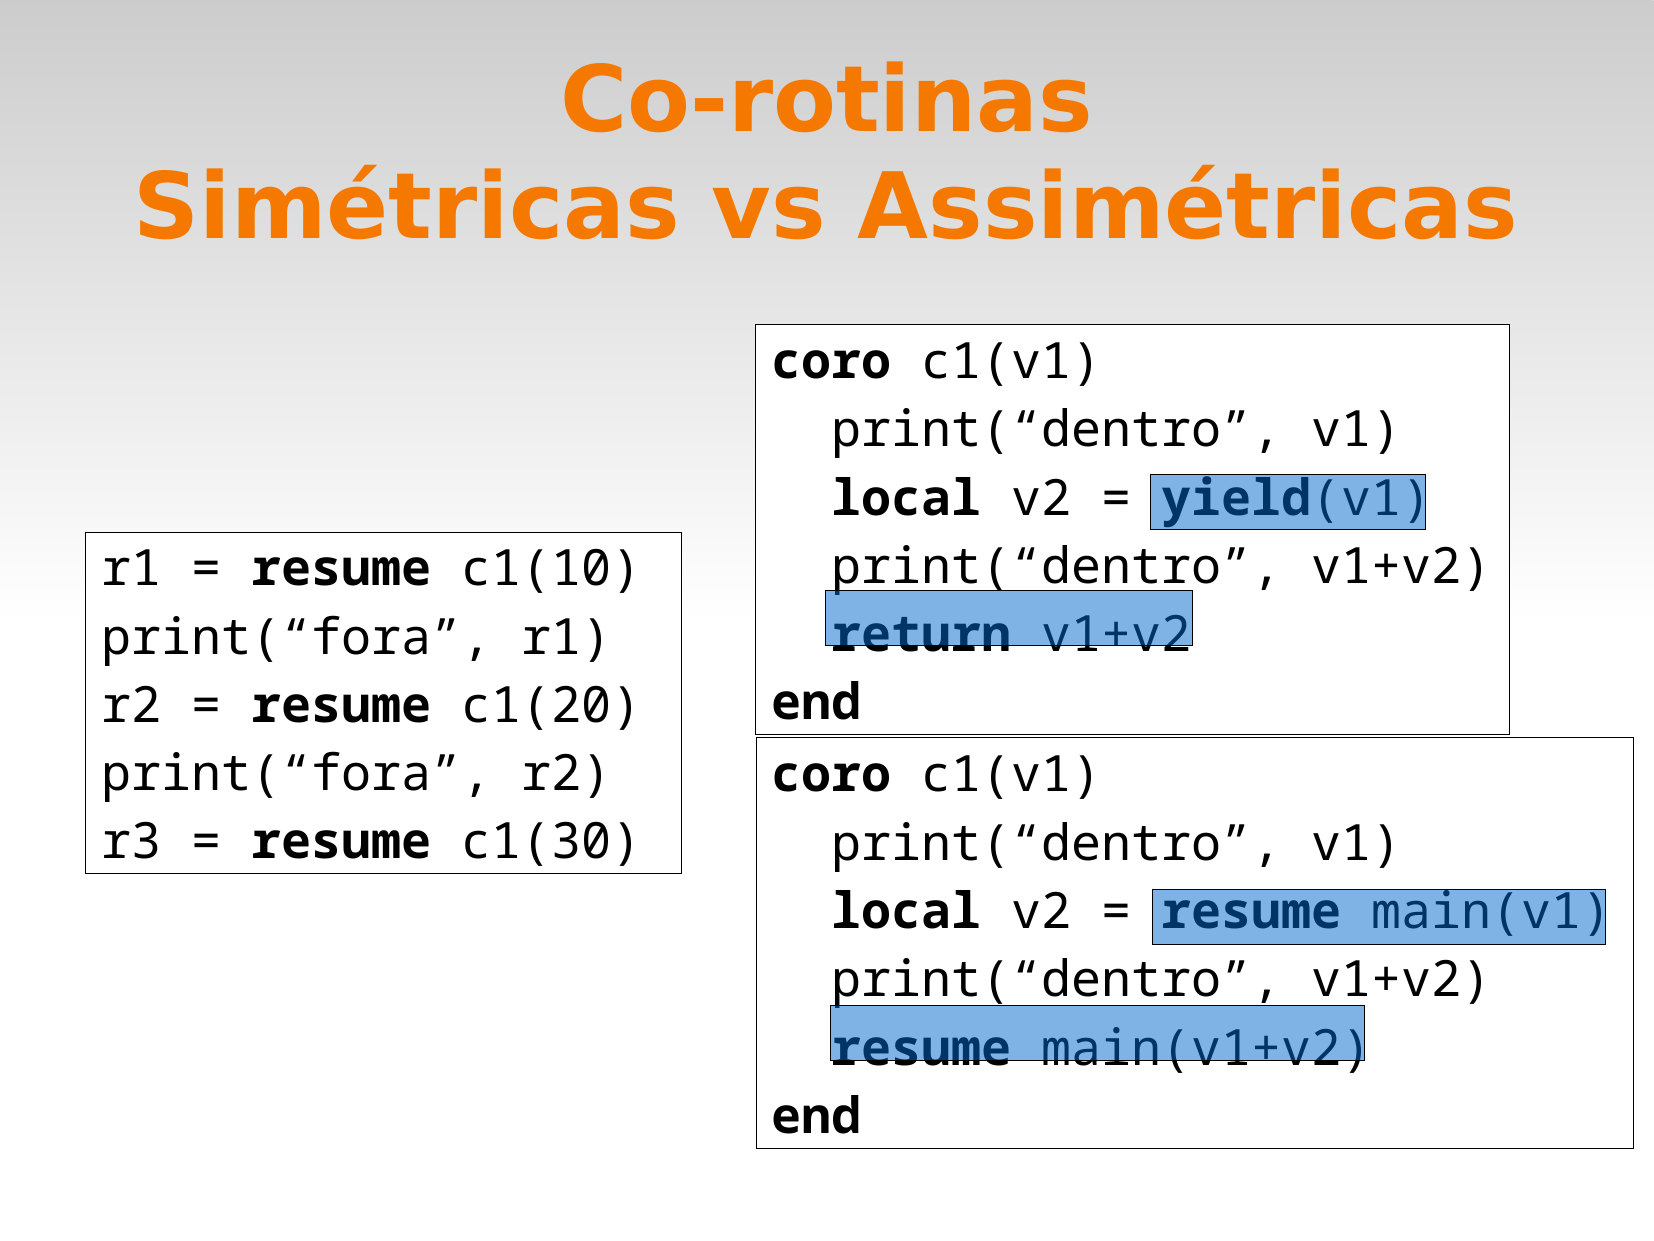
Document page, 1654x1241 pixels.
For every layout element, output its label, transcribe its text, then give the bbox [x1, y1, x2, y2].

text_box r1 = resume c1(10) print(“fora”, r1) r2 = resume c1(20) print(“fora”, r2) r3 = resume c1(30) [85, 553, 682, 853]
text_box [830, 1005, 1365, 1061]
text_box coro c1(v1) print(“dentro”, v1) local v2 = resume main(v1) print(“dentro”, v1+v2) resume main(v1+v2) end [756, 737, 1634, 1149]
title Co-rotinas Simétricas vs Assimétricas [82, 45, 1571, 261]
text_box [1152, 889, 1606, 945]
text_box coro c1(v1) print(“dentro”, v1) local v2 = yield(v1) print(“dentro”, v1+v2) return v1+v2 end [755, 352, 1510, 707]
text_box [1150, 474, 1426, 530]
text_box [825, 590, 1193, 646]
